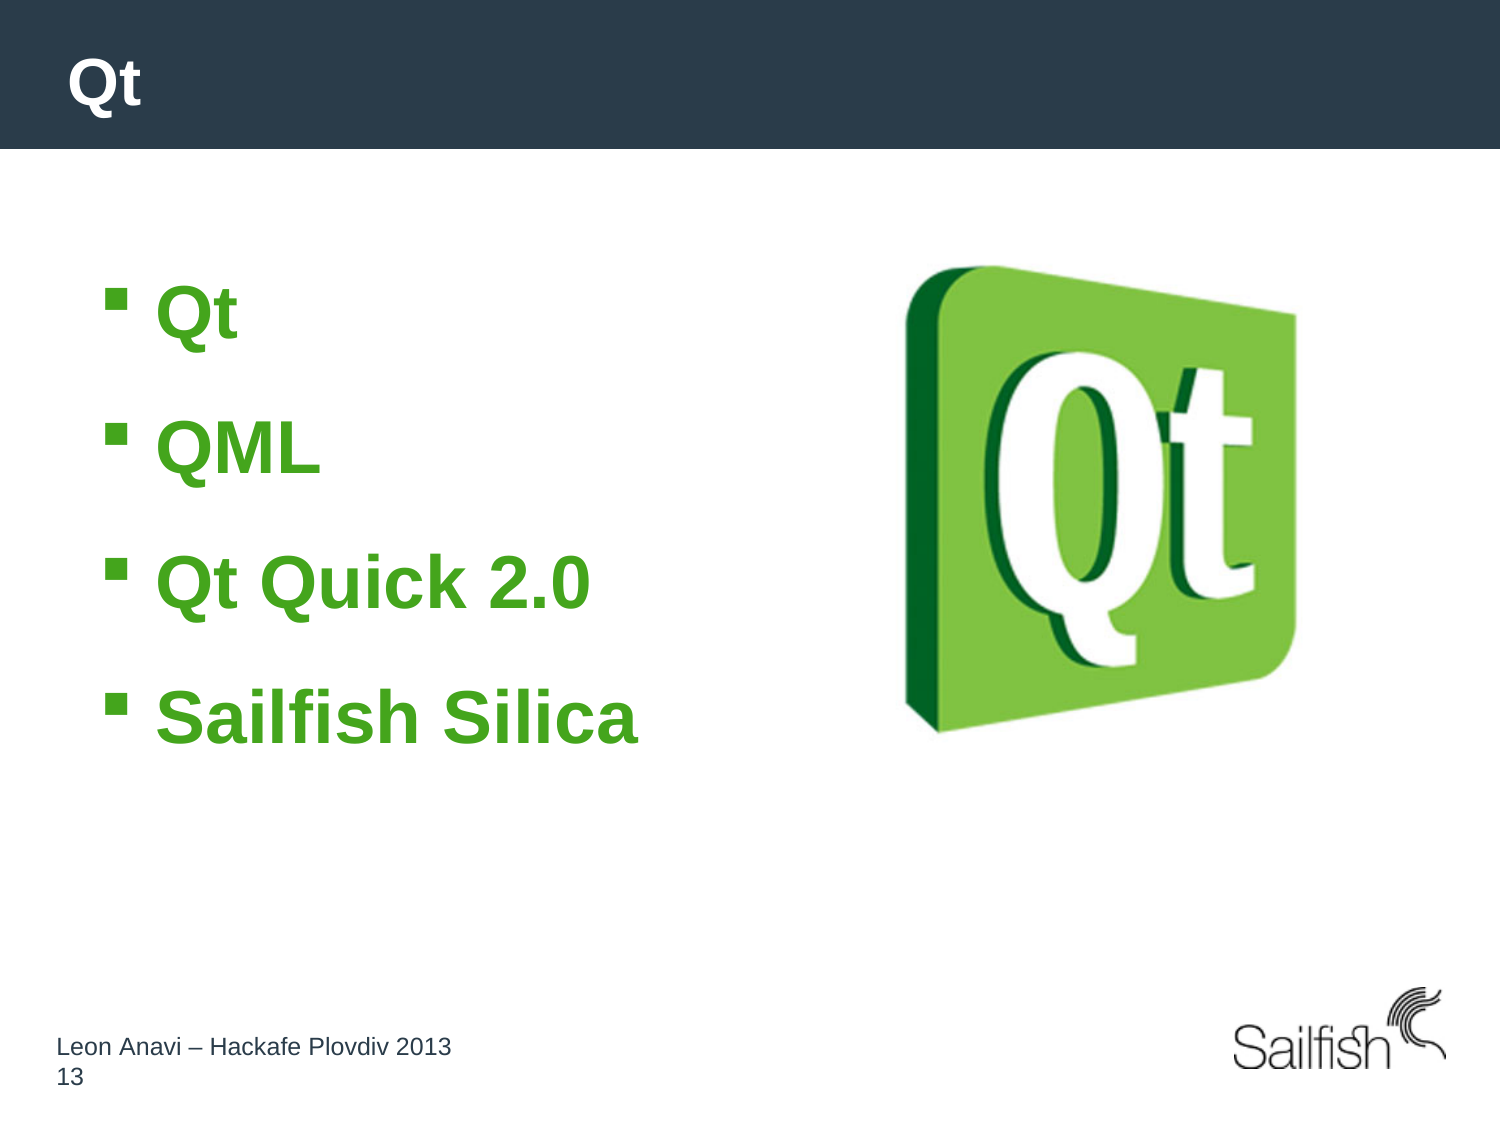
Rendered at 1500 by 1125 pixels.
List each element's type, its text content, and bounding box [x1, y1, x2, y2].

text_box Qt QML Qt Quick 2.0 Sailfish Silica [85, 211, 1471, 902]
text_box Qt [53, 30, 1466, 172]
picture [1234, 987, 1446, 1069]
